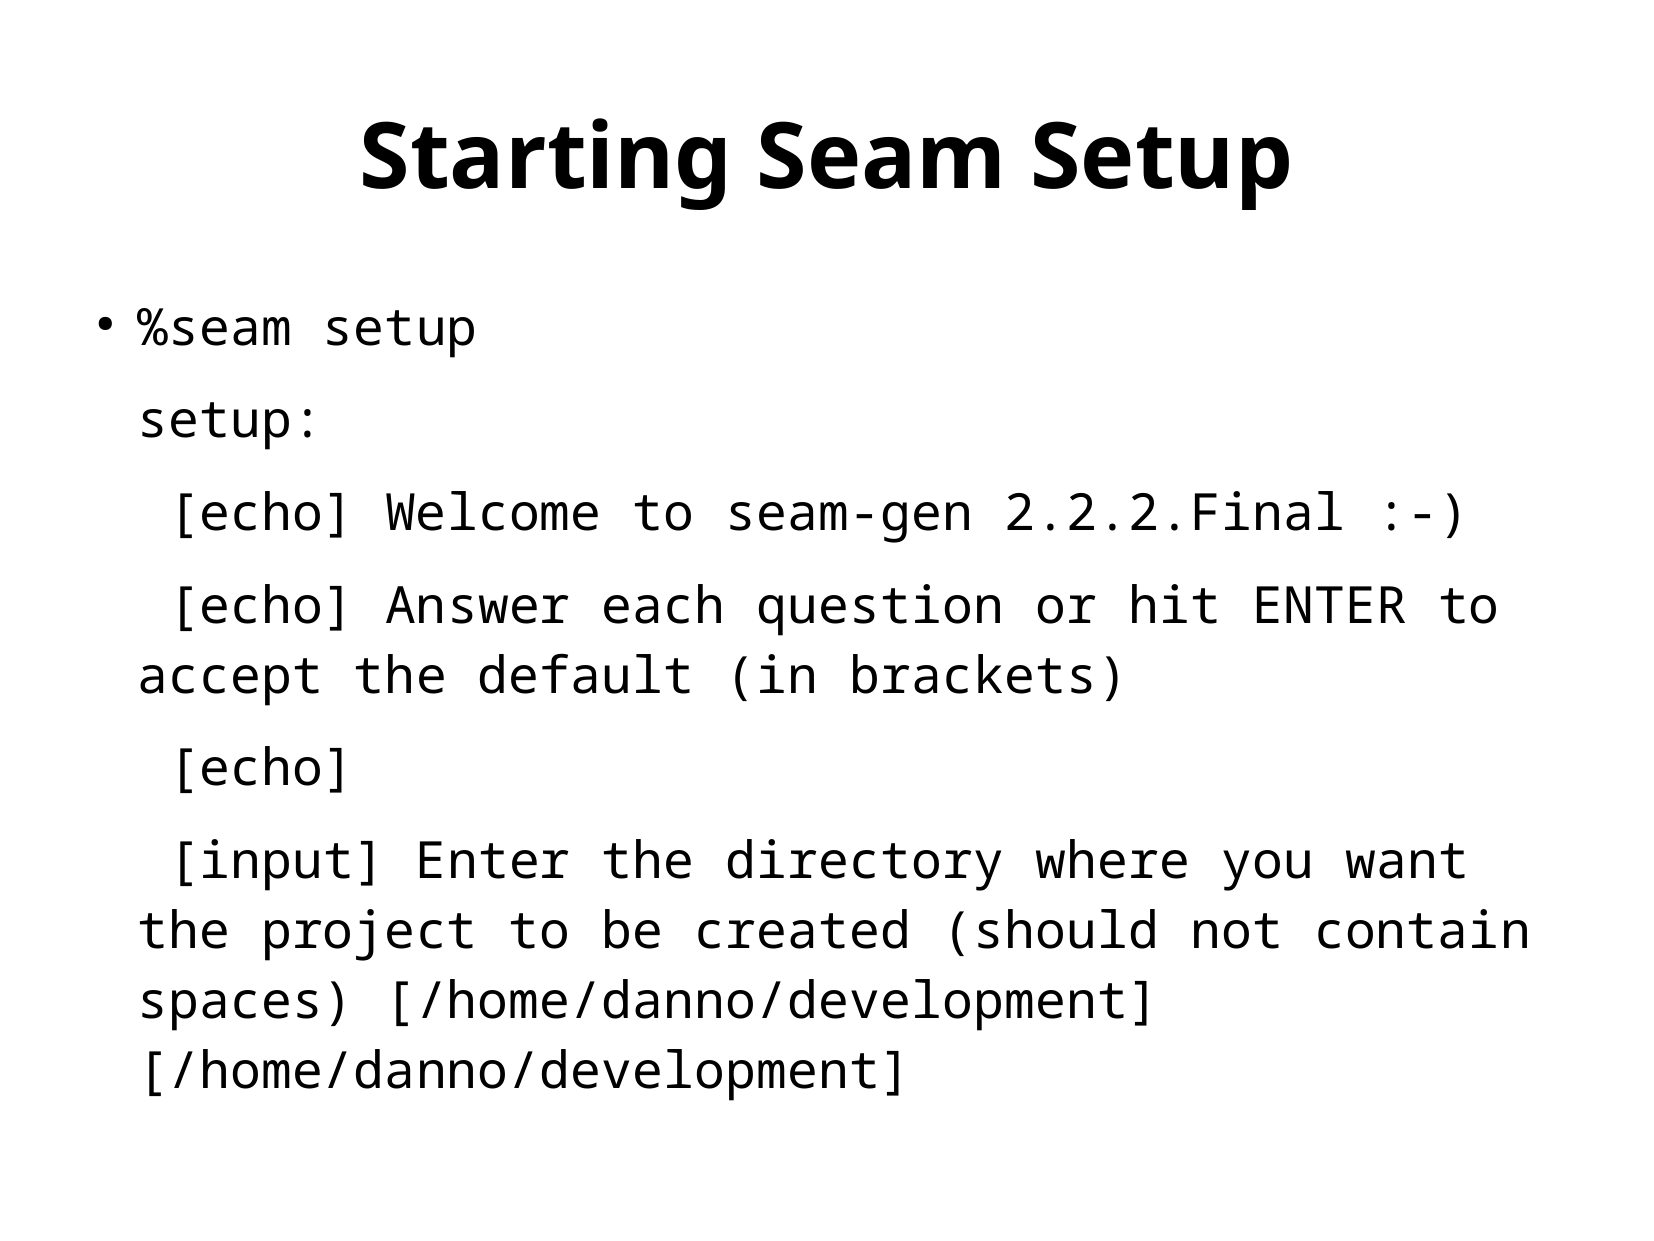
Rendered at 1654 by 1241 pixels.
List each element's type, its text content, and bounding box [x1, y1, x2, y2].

title Starting Seam Setup [82, 49, 1571, 257]
list %seam setup setup: [echo] Welcome to seam-gen 2.2.2.Final :-) [echo] Answer each question or hit ENTER to accept the default (in brackets) [echo] [input] Enter the directory where you want the project to be created (should not contain spaces) [/home/danno/development] [/home/danno/development] [82, 290, 1571, 1109]
